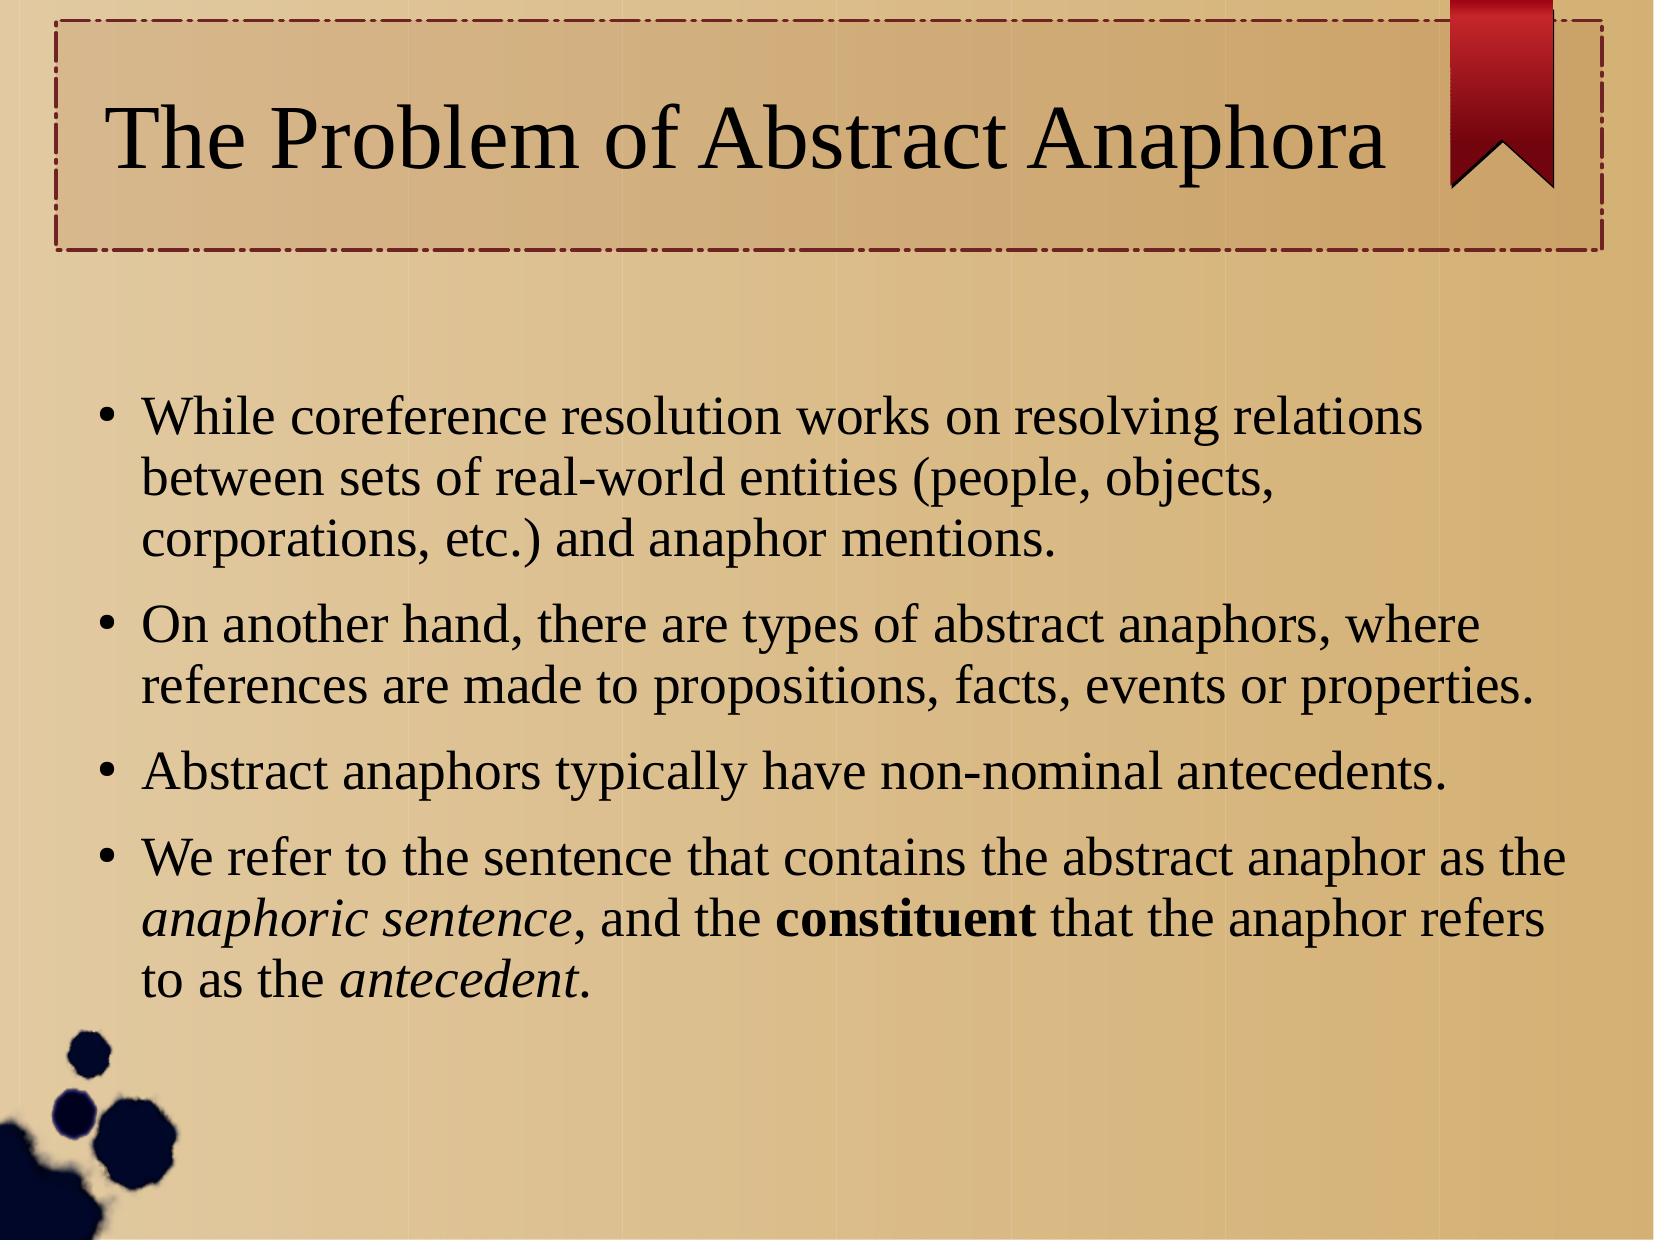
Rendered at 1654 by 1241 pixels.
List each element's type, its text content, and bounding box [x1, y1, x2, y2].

title The Problem of Abstract Anaphora [82, 47, 1412, 229]
list While coreference resolution works on resolving relations between sets of real-world entities (people, objects, corporations, etc.) and anaphor mentions. On another hand, there are types of abstract anaphors, where references are made to propositions, facts, events or properties. Abstract anaphors typically have non-nominal antecedents. We refer to the sentence that contains the abstract anaphor as the anaphoric sentence, and the constituent that the anaphor refers to as the antecedent. [82, 299, 1571, 1019]
